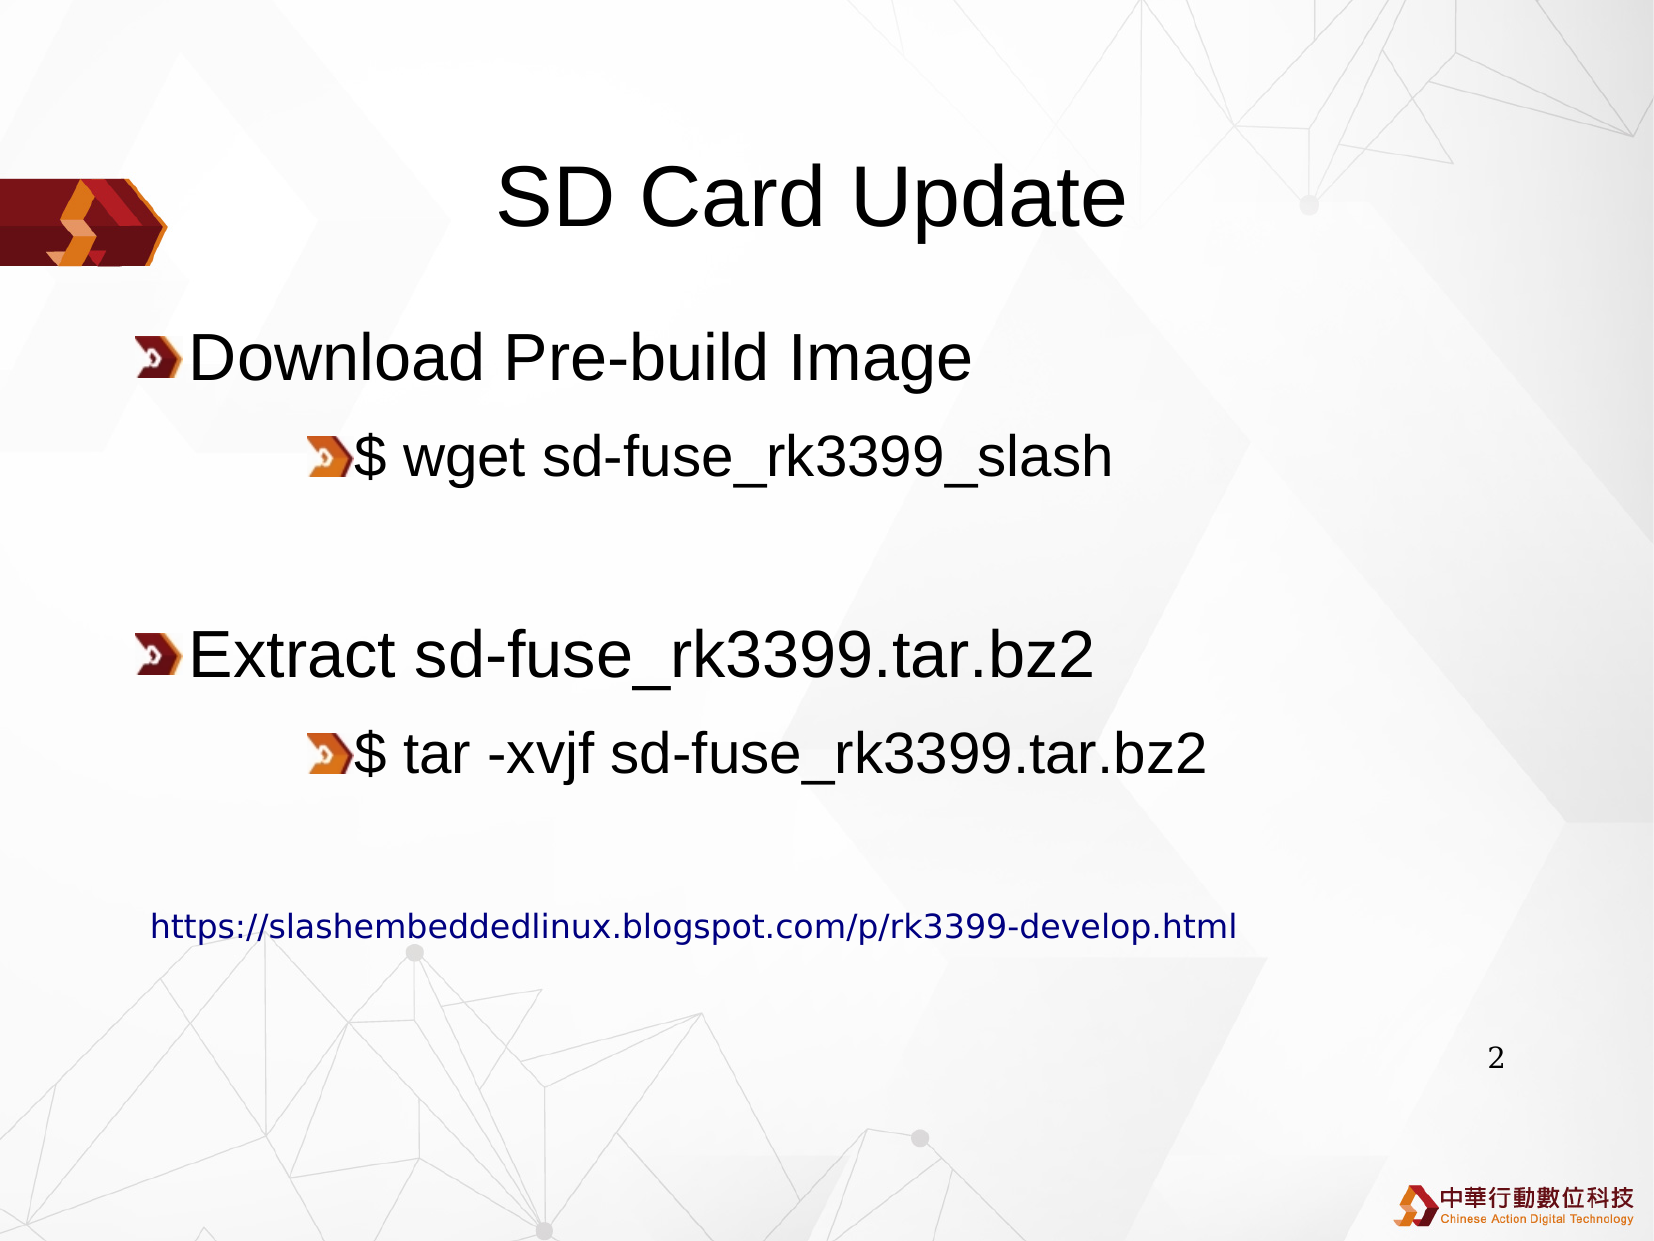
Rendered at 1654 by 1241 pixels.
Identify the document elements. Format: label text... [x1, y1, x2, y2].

text_box https://slashembeddedlinux.blogspot.com/p/rk3399-develop.html [135, 900, 1366, 954]
title SD Card Update [118, 112, 1506, 281]
picture [0, 0, 1654, 1241]
list Download Pre-build Image $ wget sd-fuse_rk3399_slash Extract sd-fuse_rk3399.tar.bz2 $ tar -xvjf sd-fuse_rk3399.tar.bz2 [118, 319, 1571, 1040]
